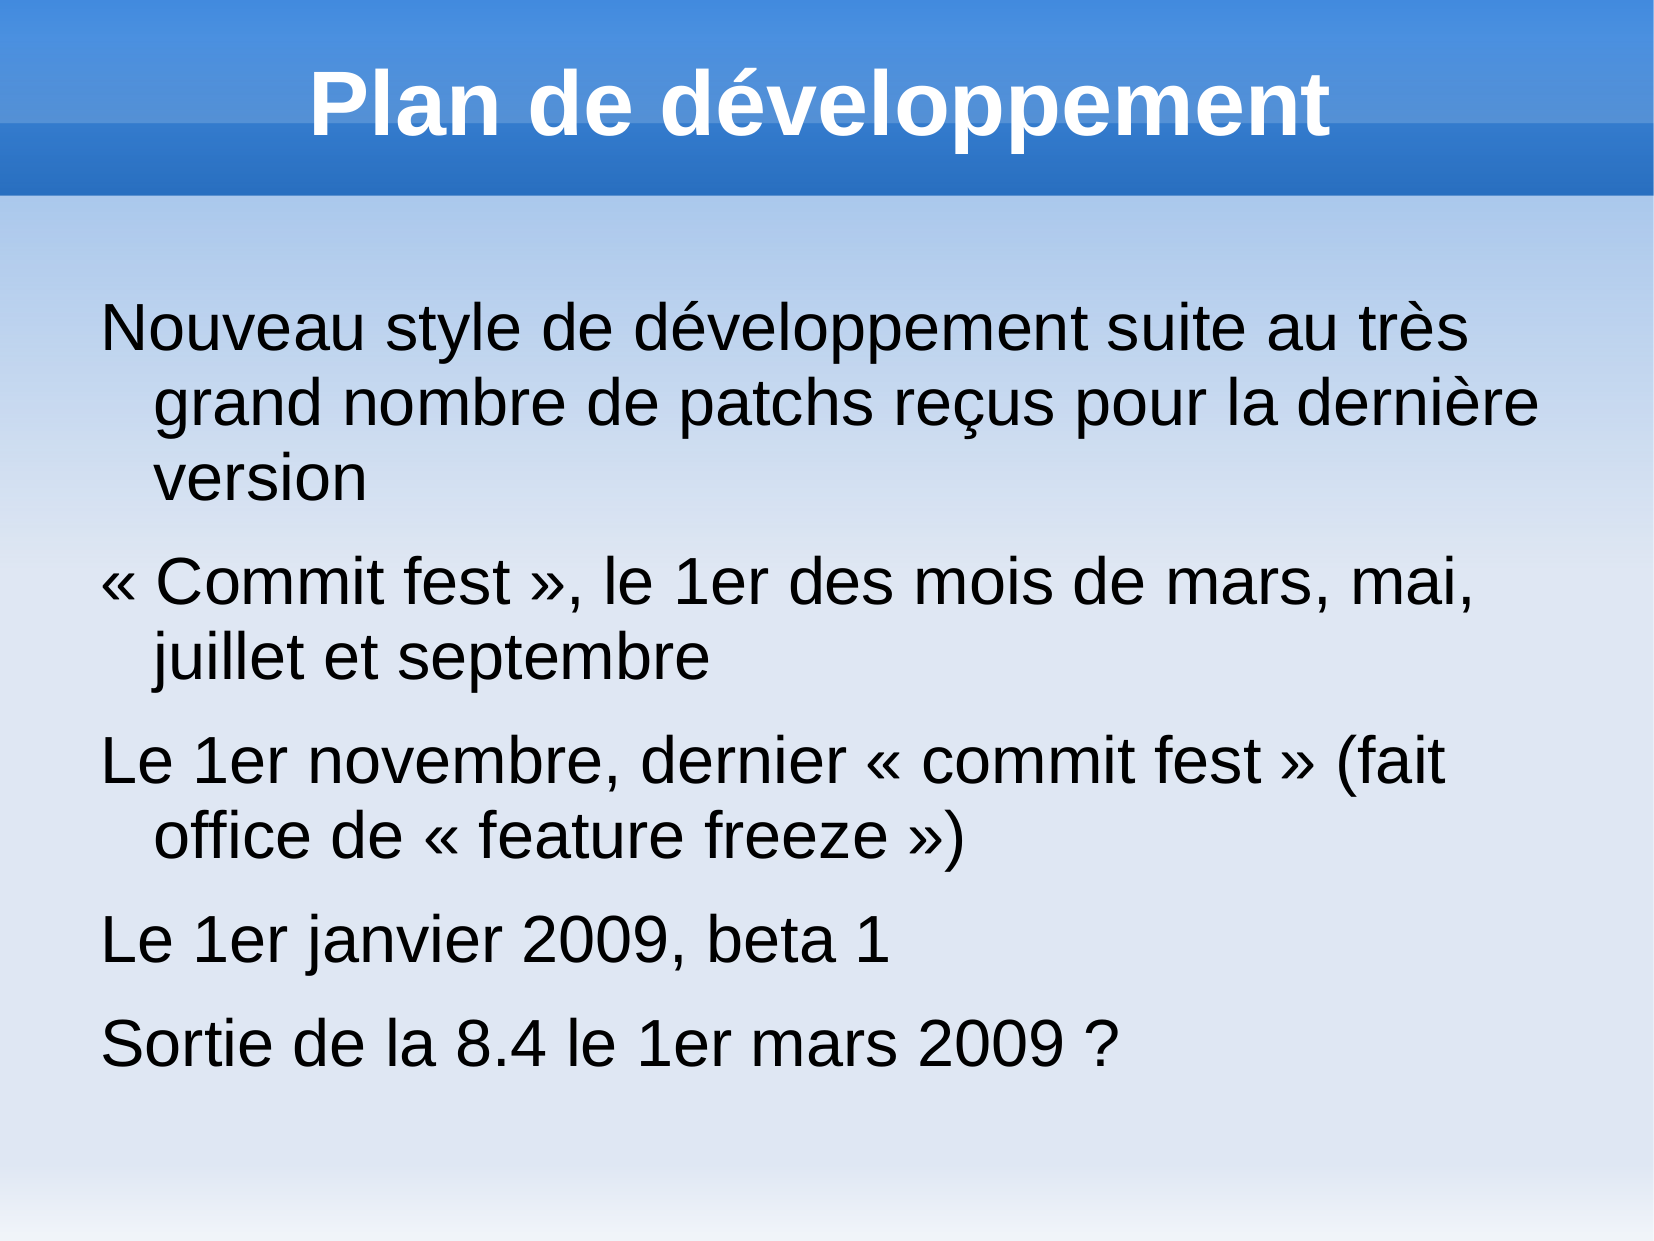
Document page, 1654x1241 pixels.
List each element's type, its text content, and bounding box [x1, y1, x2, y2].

picture [0, 0, 1654, 1241]
title Plan de développement [76, 7, 1565, 200]
list Nouveau style de développement suite au très grand nombre de patchs reçus pour la dernière version « Commit fest », le 1er des mois de mars, mai, juillet et septembre Le 1er novembre, dernier « commit fest » (fait office de « feature freeze ») Le 1er janvier 2009, beta 1 Sortie de la 8.4 le 1er mars 2009 ? [82, 290, 1571, 1156]
